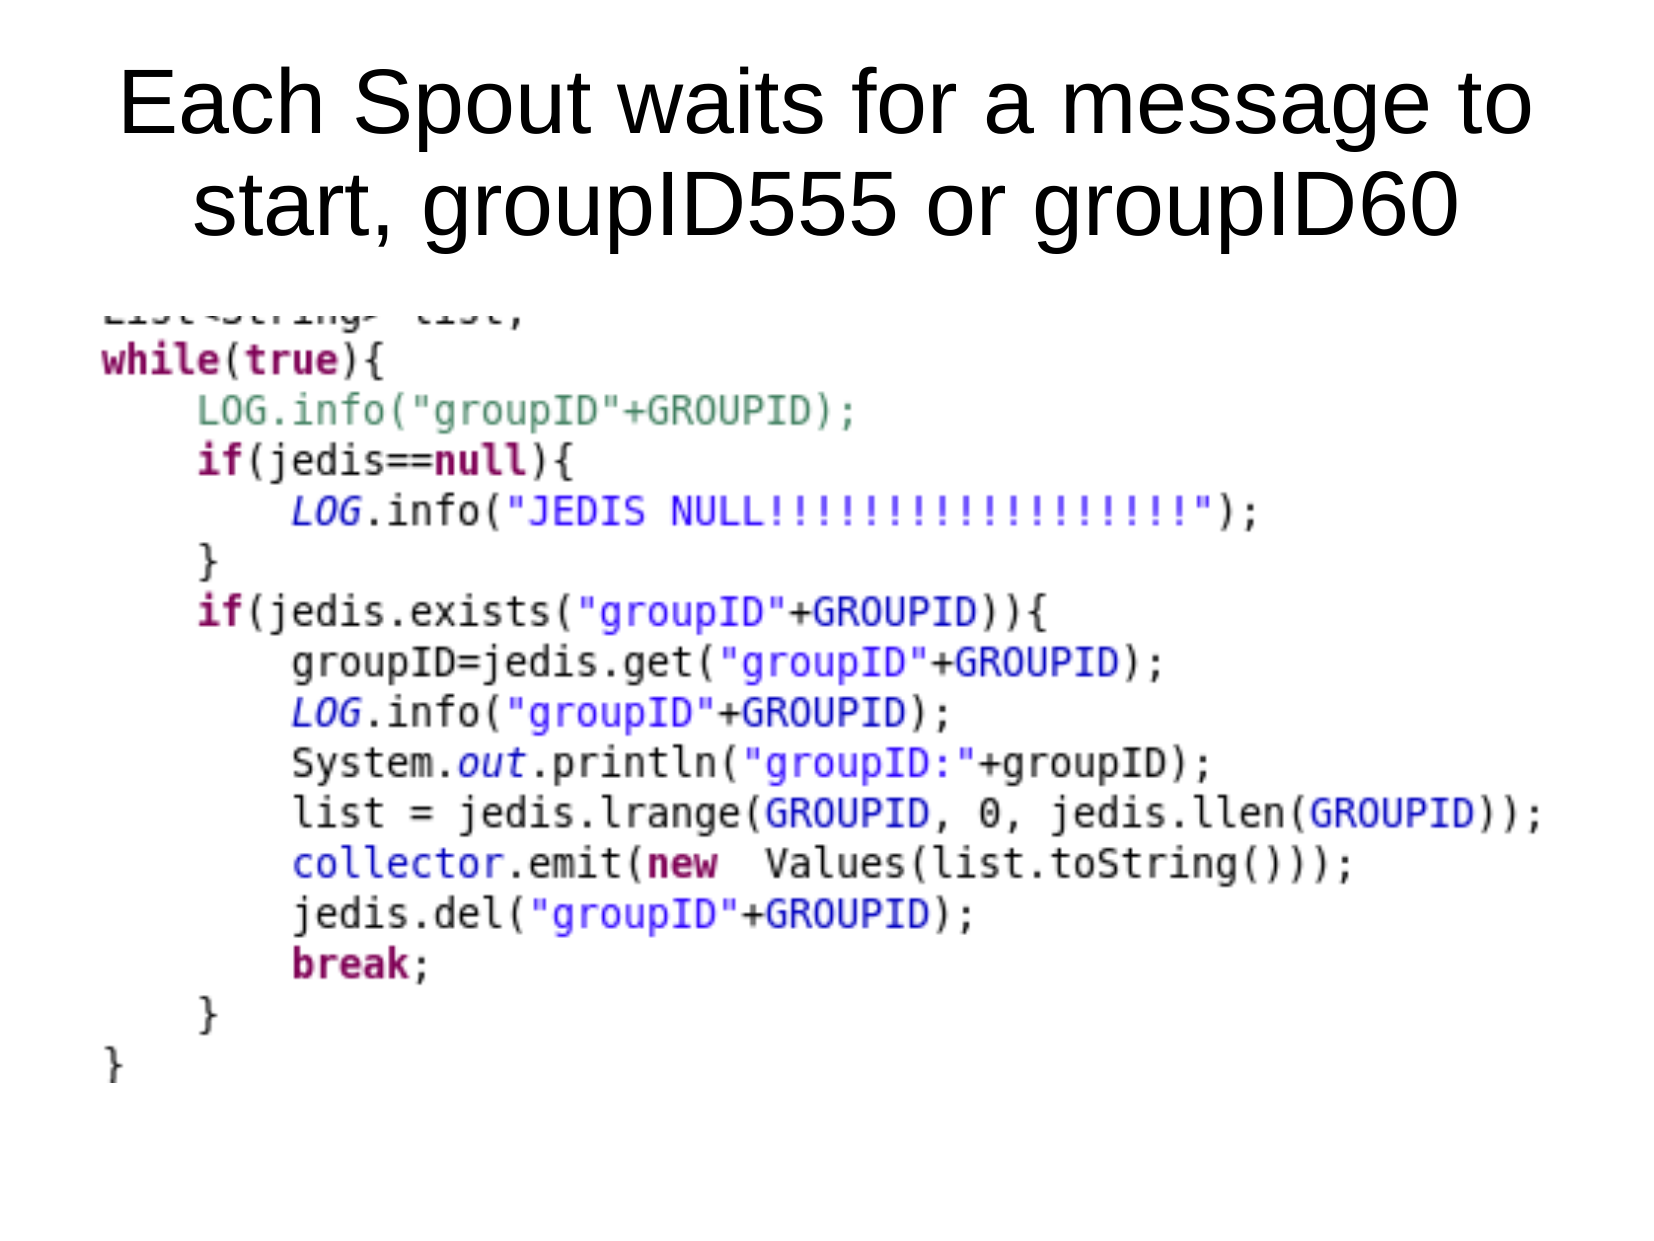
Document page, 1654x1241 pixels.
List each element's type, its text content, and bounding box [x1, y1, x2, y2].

picture [82, 316, 1571, 1083]
title Each Spout waits for a message to start, groupID555 or groupID60 [82, 49, 1571, 257]
